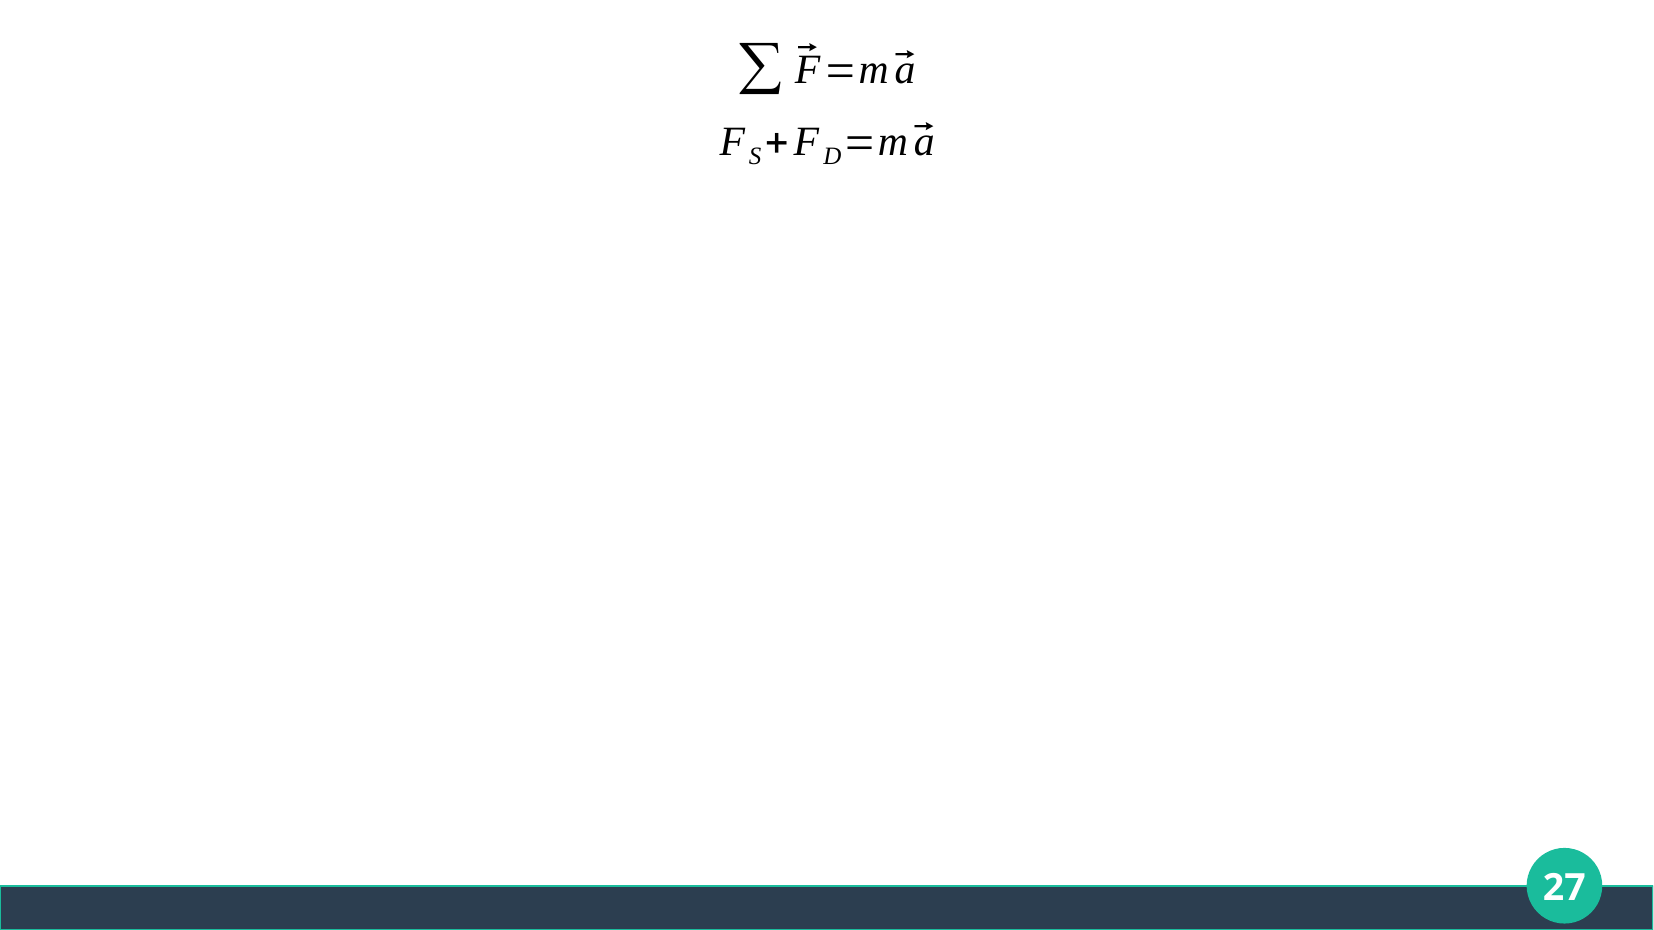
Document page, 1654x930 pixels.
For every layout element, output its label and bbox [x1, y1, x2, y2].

chart [736, 40, 917, 99]
chart [717, 117, 936, 171]
